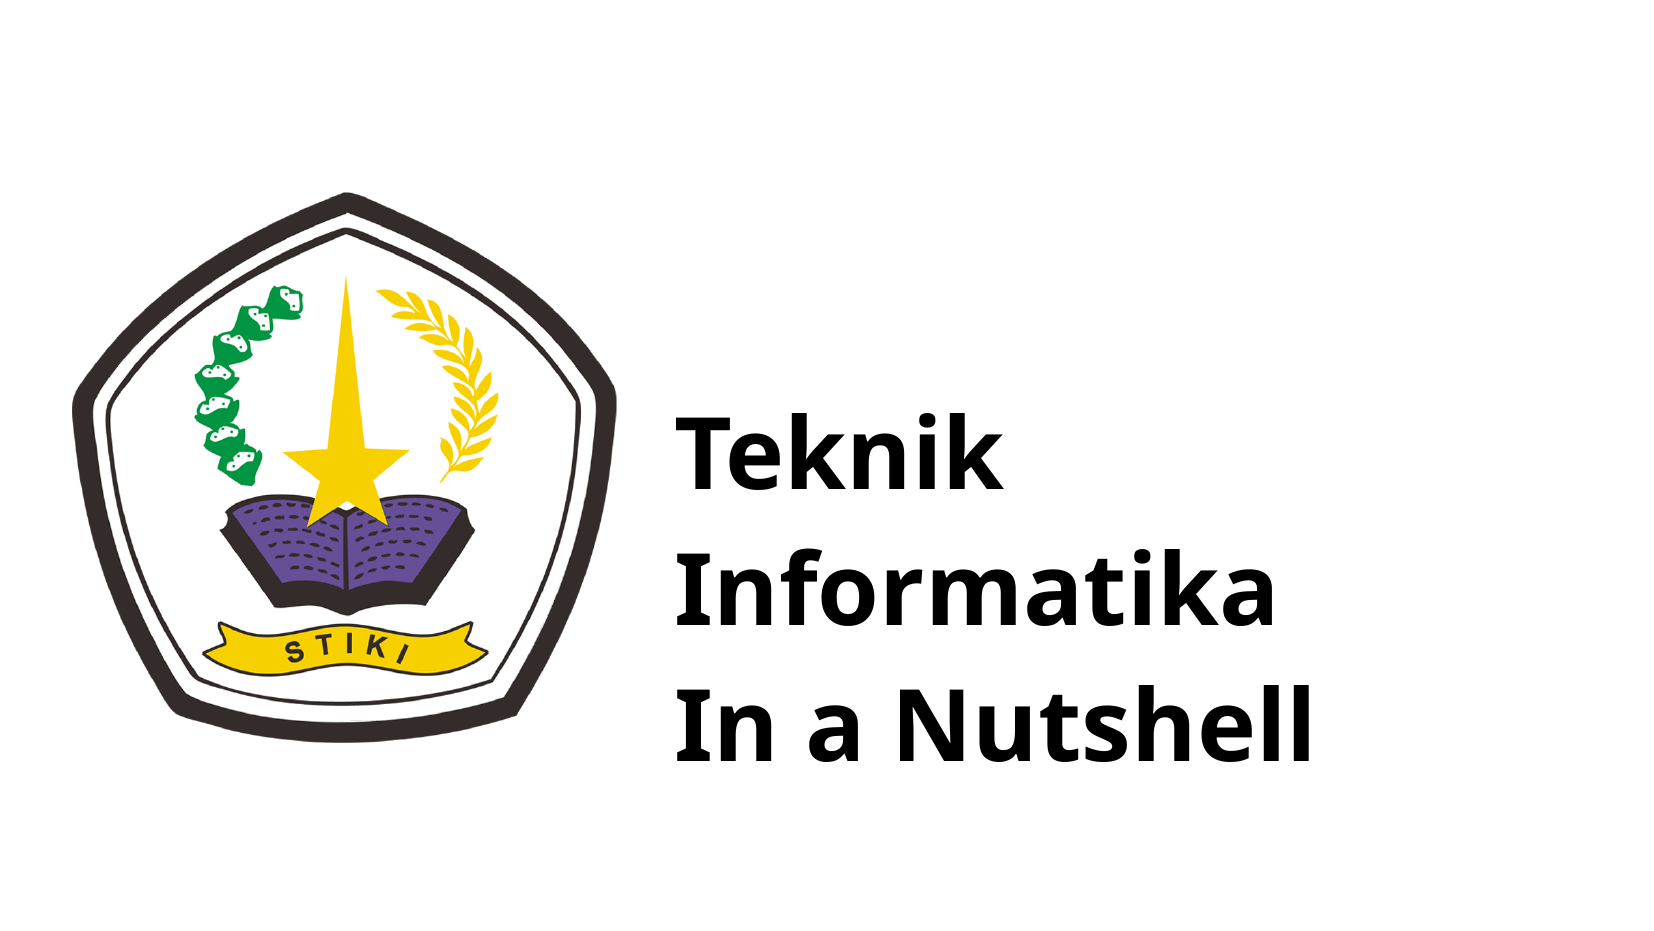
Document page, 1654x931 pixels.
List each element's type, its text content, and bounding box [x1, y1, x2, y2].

picture [54, 184, 640, 755]
text_box Teknik Informatika In a Nutshell [660, 374, 1606, 656]
